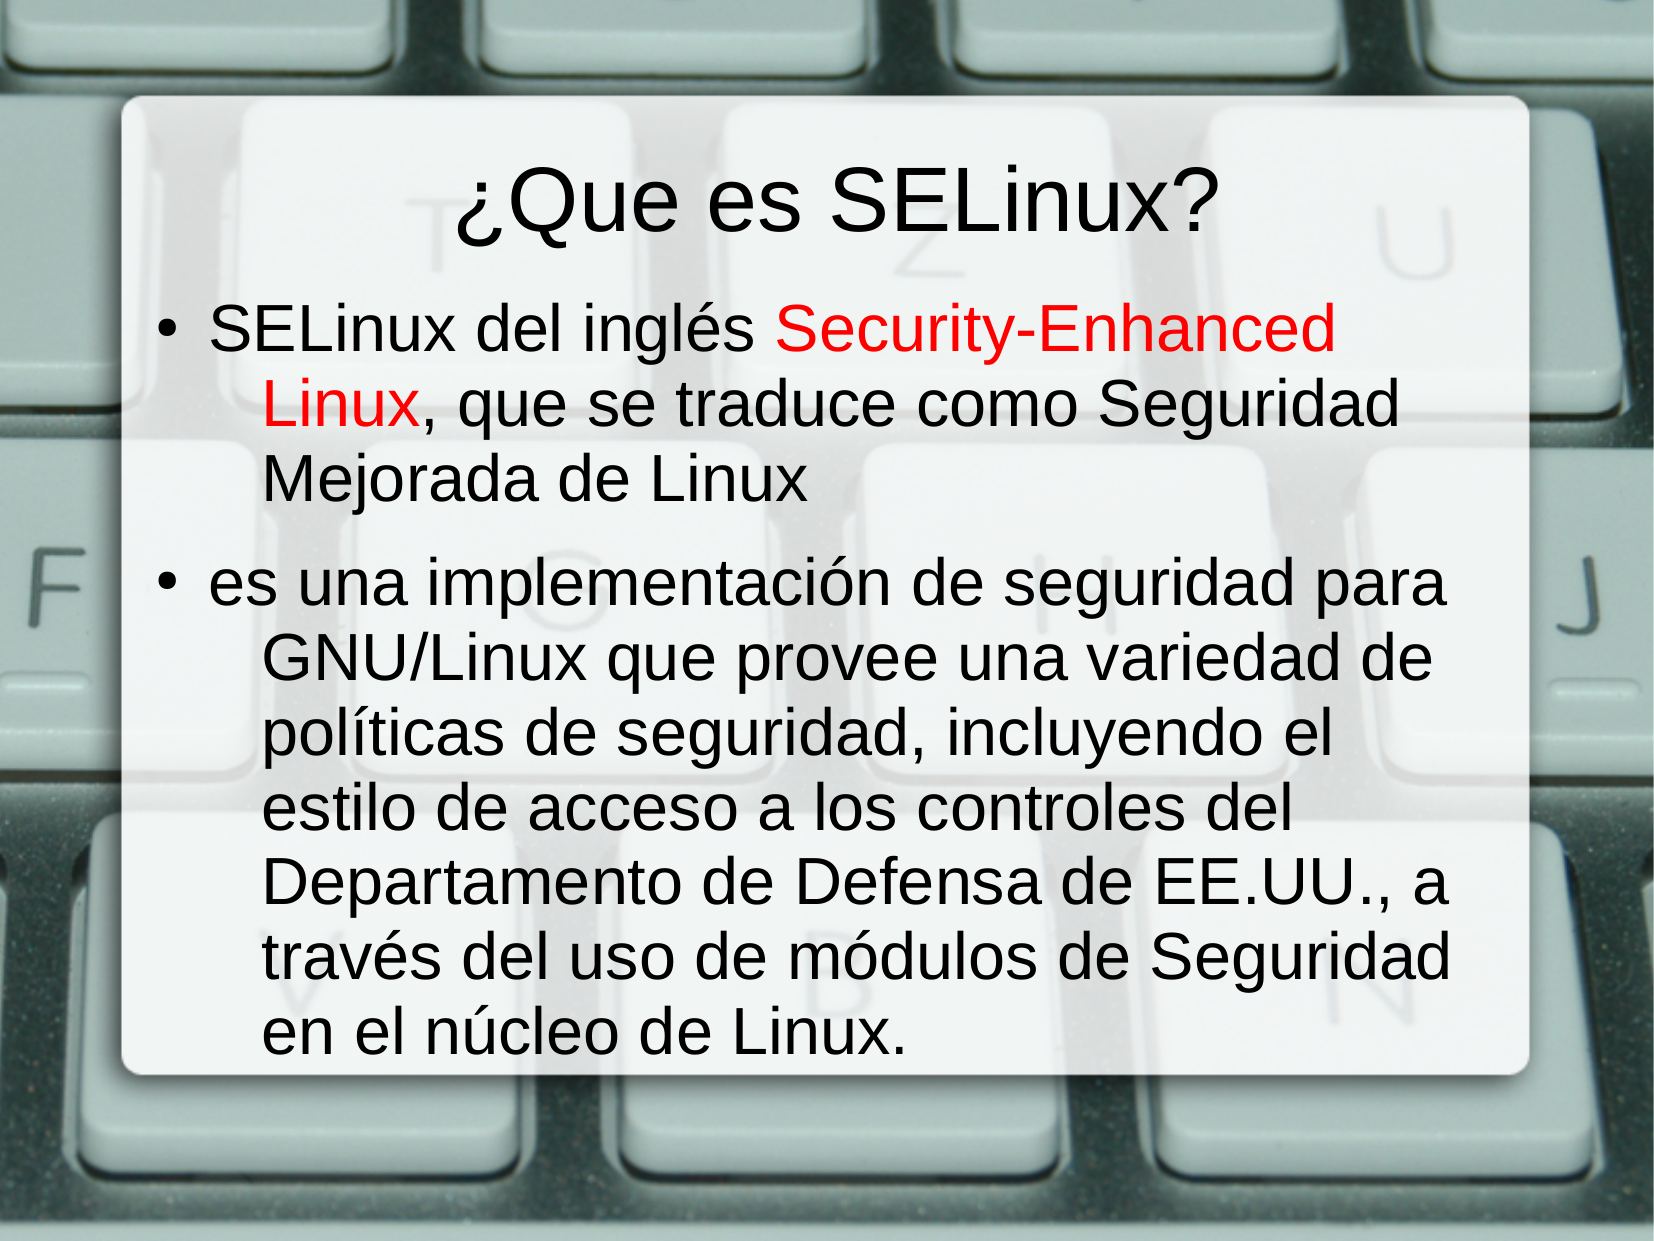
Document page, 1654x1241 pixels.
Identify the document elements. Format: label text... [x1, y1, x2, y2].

list SELinux del inglés Security-Enhanced Linux, que se traduce como Seguridad Mejorada de Linux es una implementación de seguridad para GNU/Linux que provee una variedad de políticas de seguridad, incluyendo el estilo de acceso a los controles del Departamento de Defensa de EE.UU., a través del uso de módulos de Seguridad en el núcleo de Linux. [120, 291, 1479, 1111]
title ¿Que es SELinux? [135, 75, 1506, 325]
picture [0, 0, 1654, 1241]
